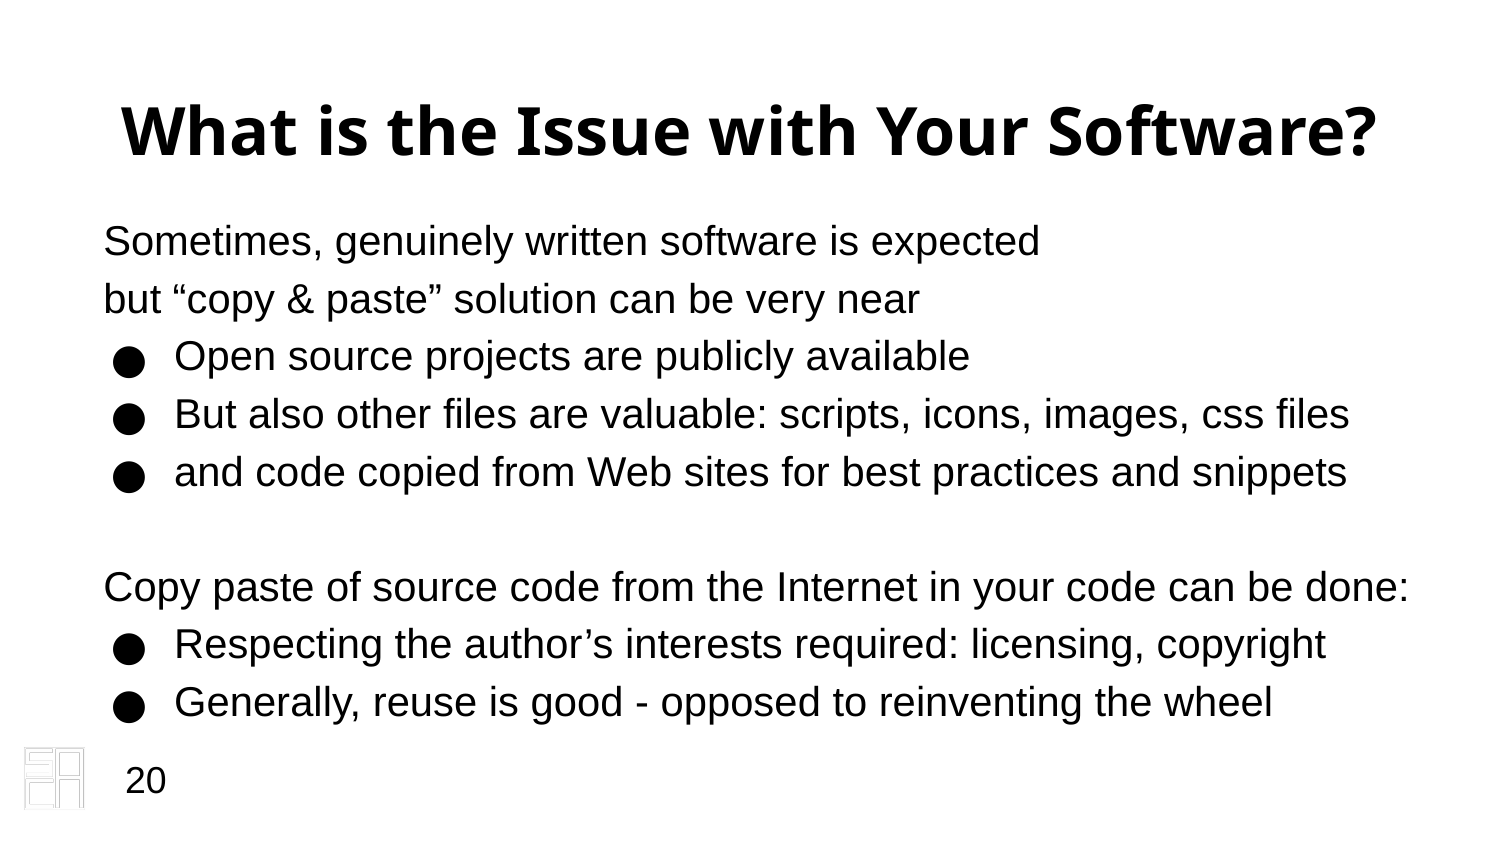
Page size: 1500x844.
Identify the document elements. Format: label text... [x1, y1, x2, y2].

text_box What is the Issue with Your Software? [74, 39, 1425, 169]
text_box Sometimes, genuinely written software is expected but “copy & paste” solution can be very near Open source projects are publicly available But also other files are valuable: scripts, icons, images, css files and code copied from Web sites for best practices and snippets Copy paste of source code from the Internet in your code can be done: Respecting the author’s interests required: licensing, copyright Generally, reuse is good - opposed to reinventing the wheel [88, 199, 1447, 723]
picture [23, 746, 86, 811]
